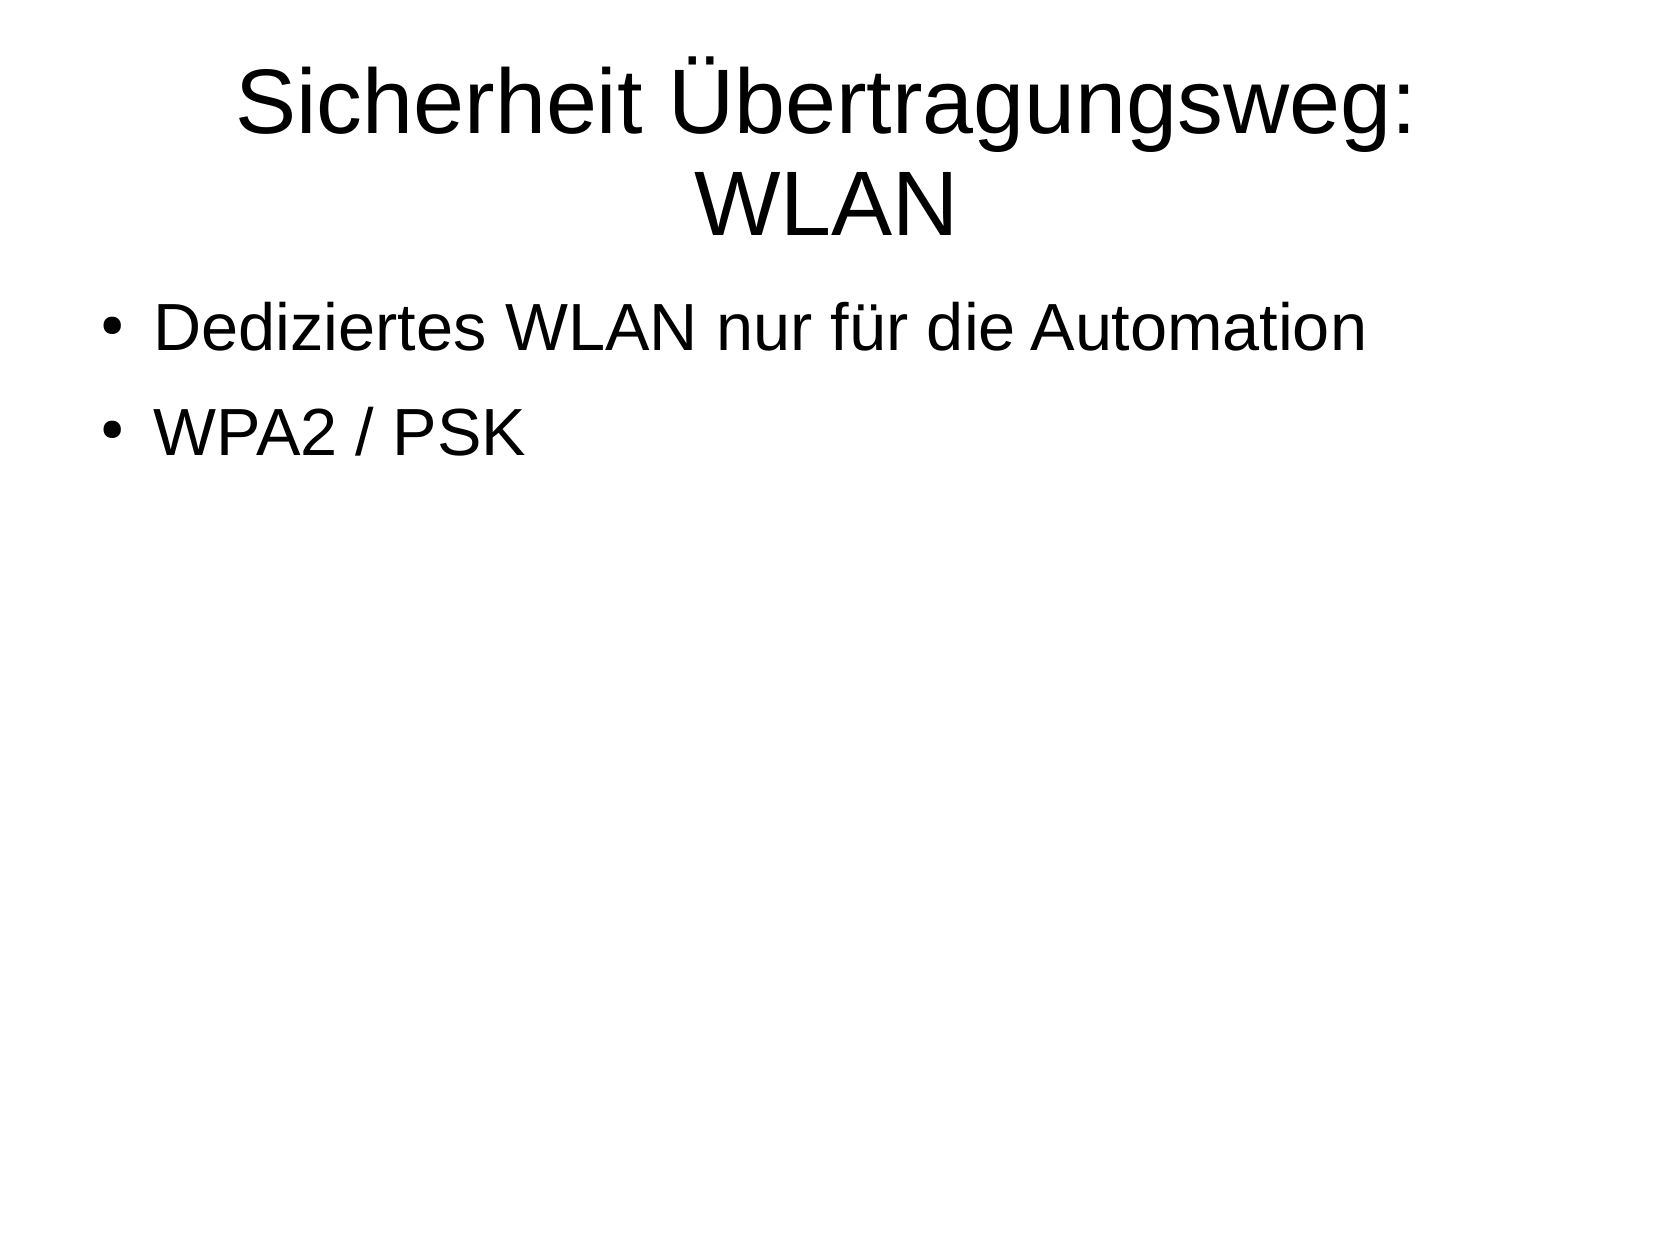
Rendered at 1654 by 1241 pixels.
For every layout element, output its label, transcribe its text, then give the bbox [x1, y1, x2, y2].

list Dediziertes WLAN nur für die Automation WPA2 / PSK [82, 290, 1571, 1010]
title Sicherheit Übertragungsweg: WLAN [82, 49, 1571, 257]
